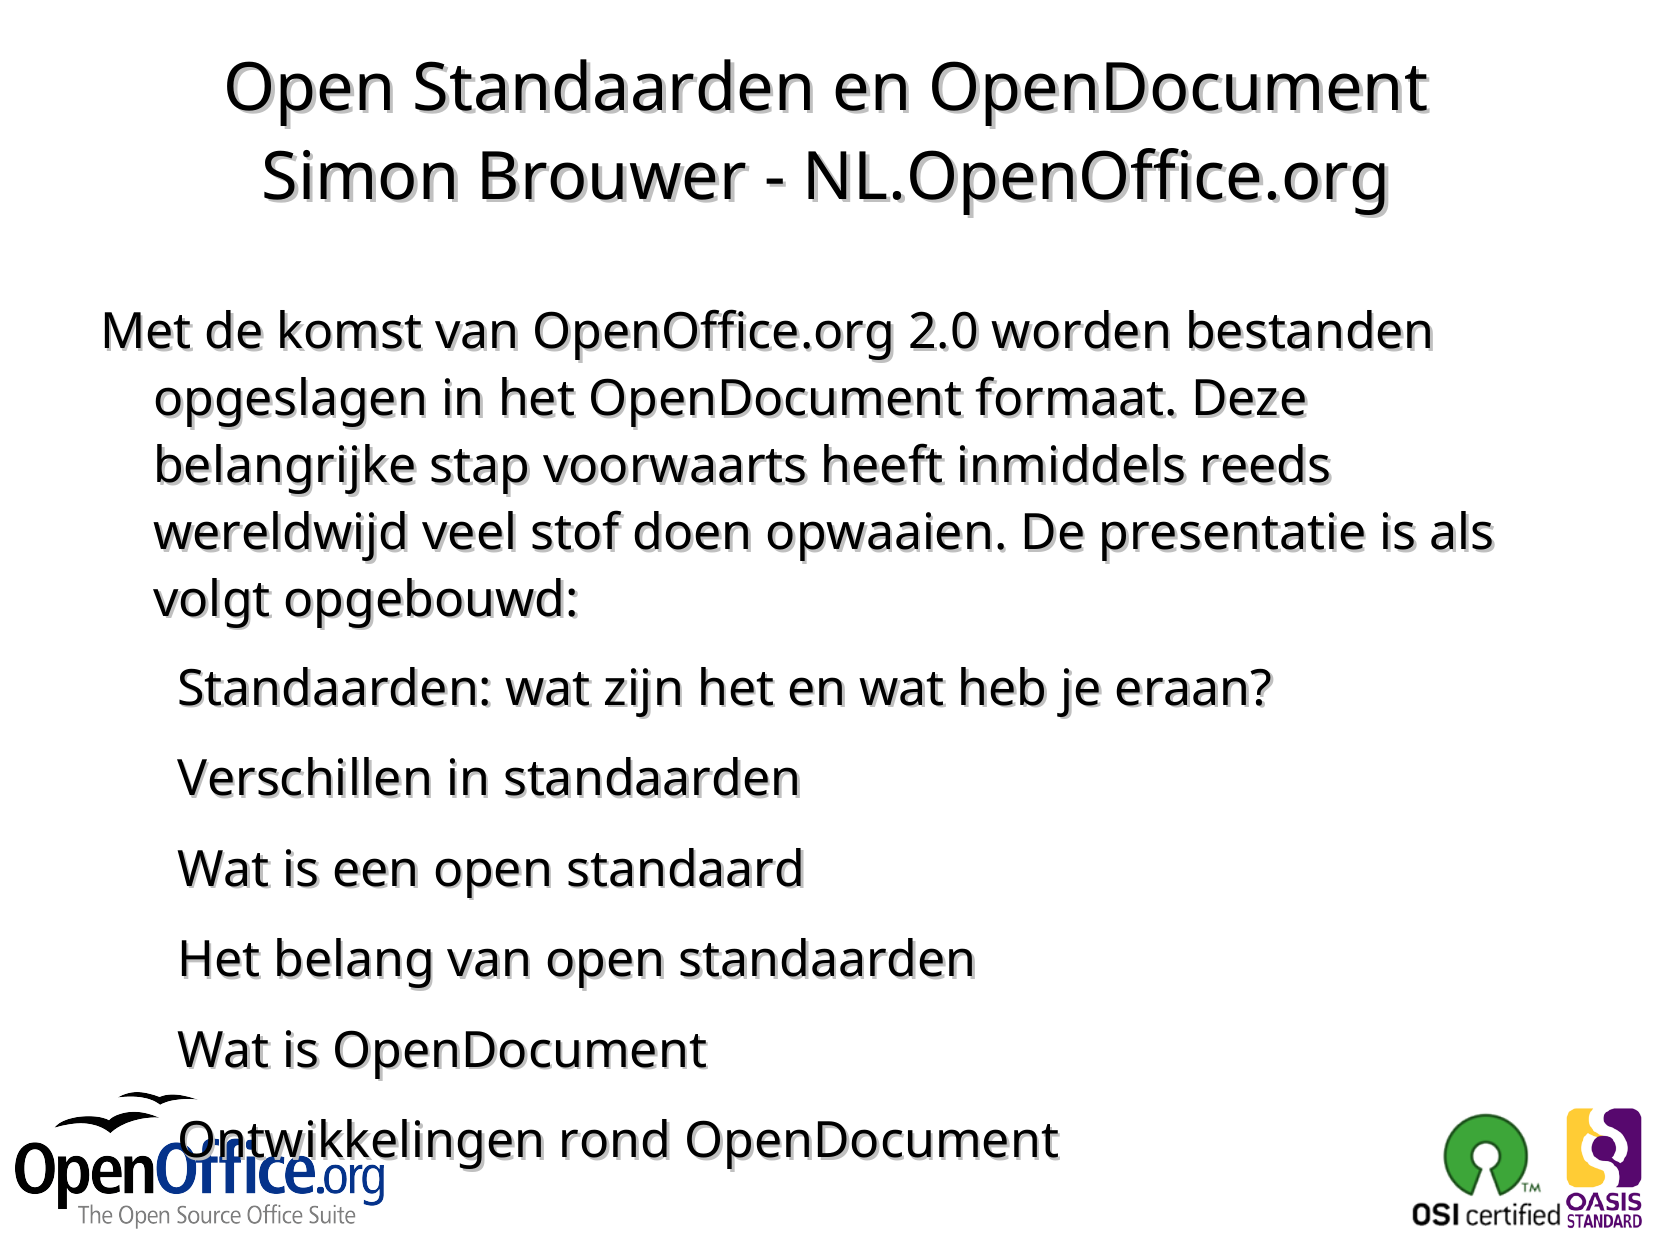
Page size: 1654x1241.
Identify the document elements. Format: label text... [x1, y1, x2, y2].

picture [1405, 1102, 1654, 1238]
list Met de komst van OpenOffice.org 2.0 worden bestanden opgeslagen in het OpenDocument formaat. Deze belangrijke stap voorwaarts heeft inmiddels reeds wereldwijd veel stof doen opwaaien. De presentatie is als volgt opgebouwd: Standaarden: wat zijn het en wat heb je eraan? Verschillen in standaarden Wat is een open standaard Het belang van open standaarden Wat is OpenDocument Ontwikkelingen rond OpenDocument [82, 295, 1571, 1087]
title Open Standaarden en OpenDocument Simon Brouwer - NL.OpenOffice.org [82, 47, 1571, 209]
picture [15, 1092, 384, 1229]
